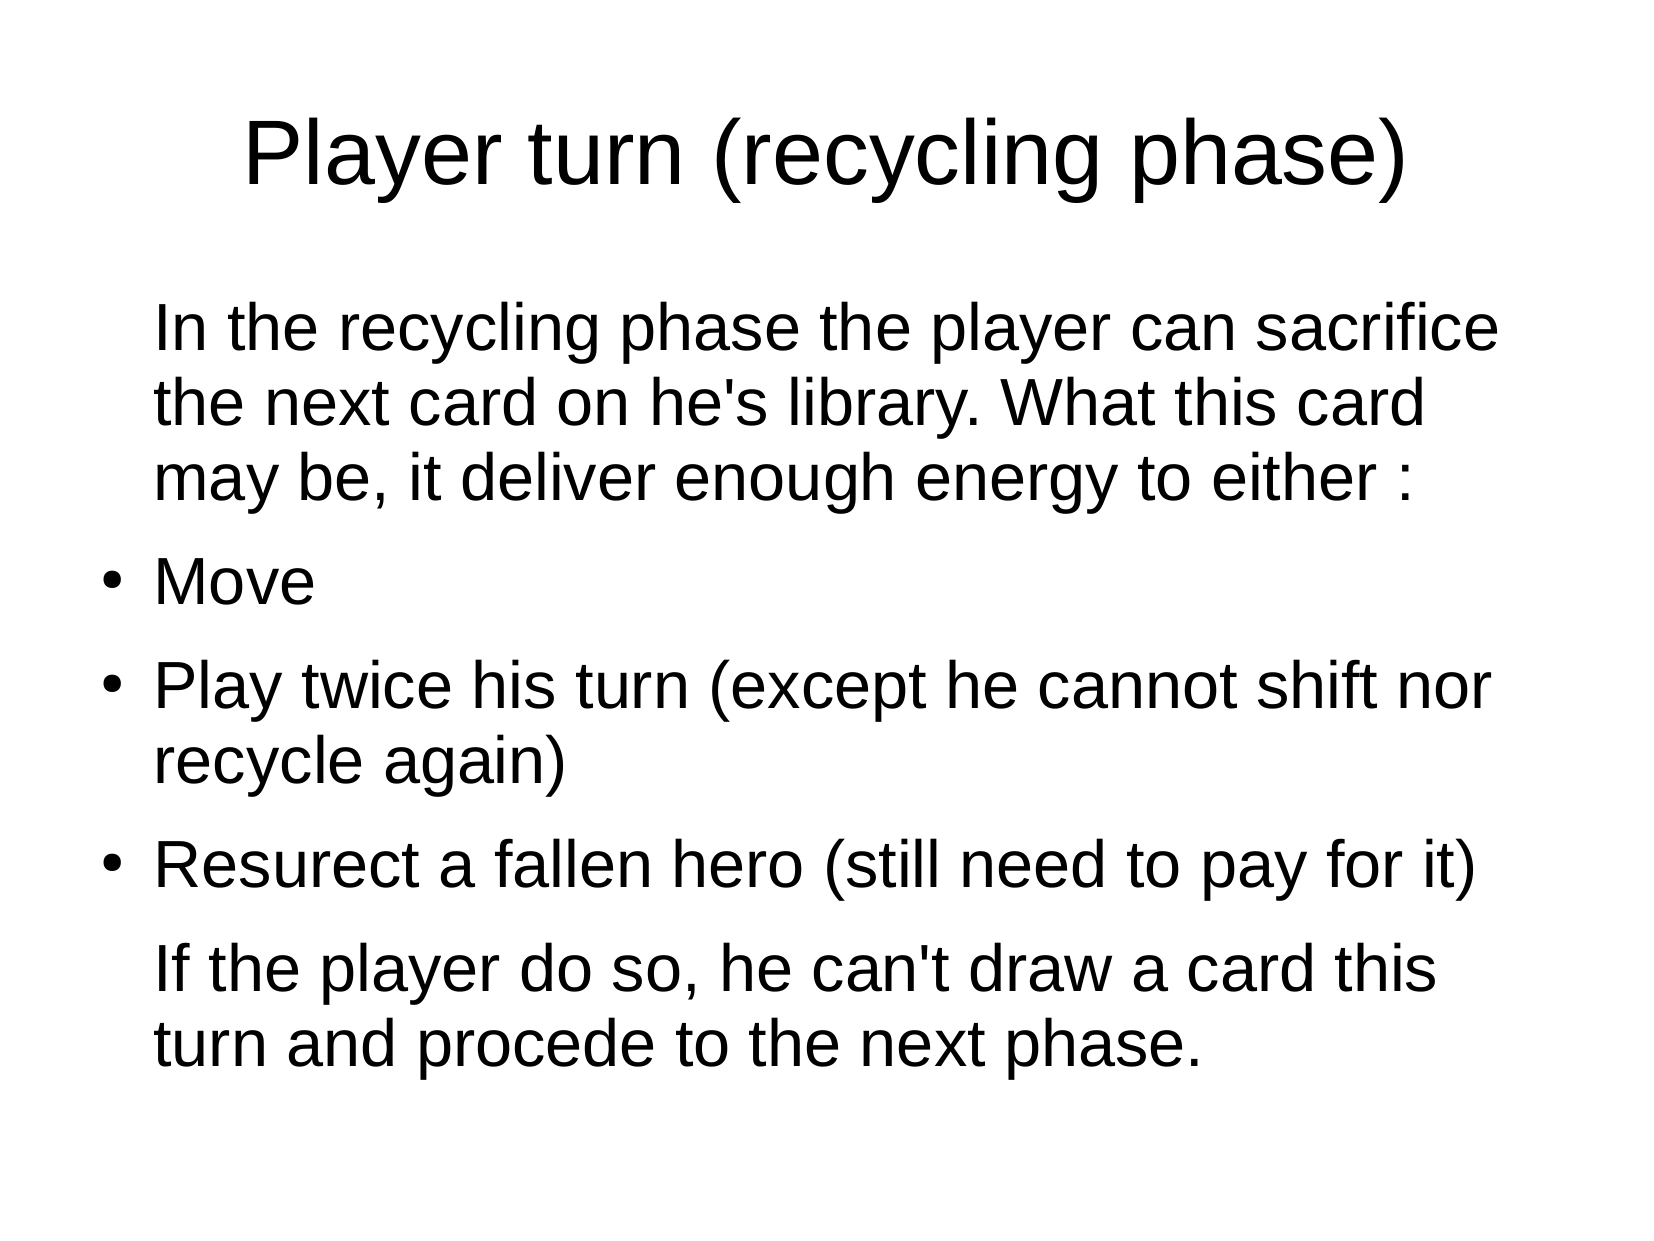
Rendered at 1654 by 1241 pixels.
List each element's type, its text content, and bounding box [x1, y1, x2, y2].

title Player turn (recycling phase) [82, 49, 1571, 257]
list In the recycling phase the player can sacrifice the next card on he's library. What this card may be, it deliver enough energy to either : Move Play twice his turn (except he cannot shift nor recycle again) Resurect a fallen hero (still need to pay for it) If the player do so, he can't draw a card this turn and procede to the next phase. [82, 290, 1571, 1109]
